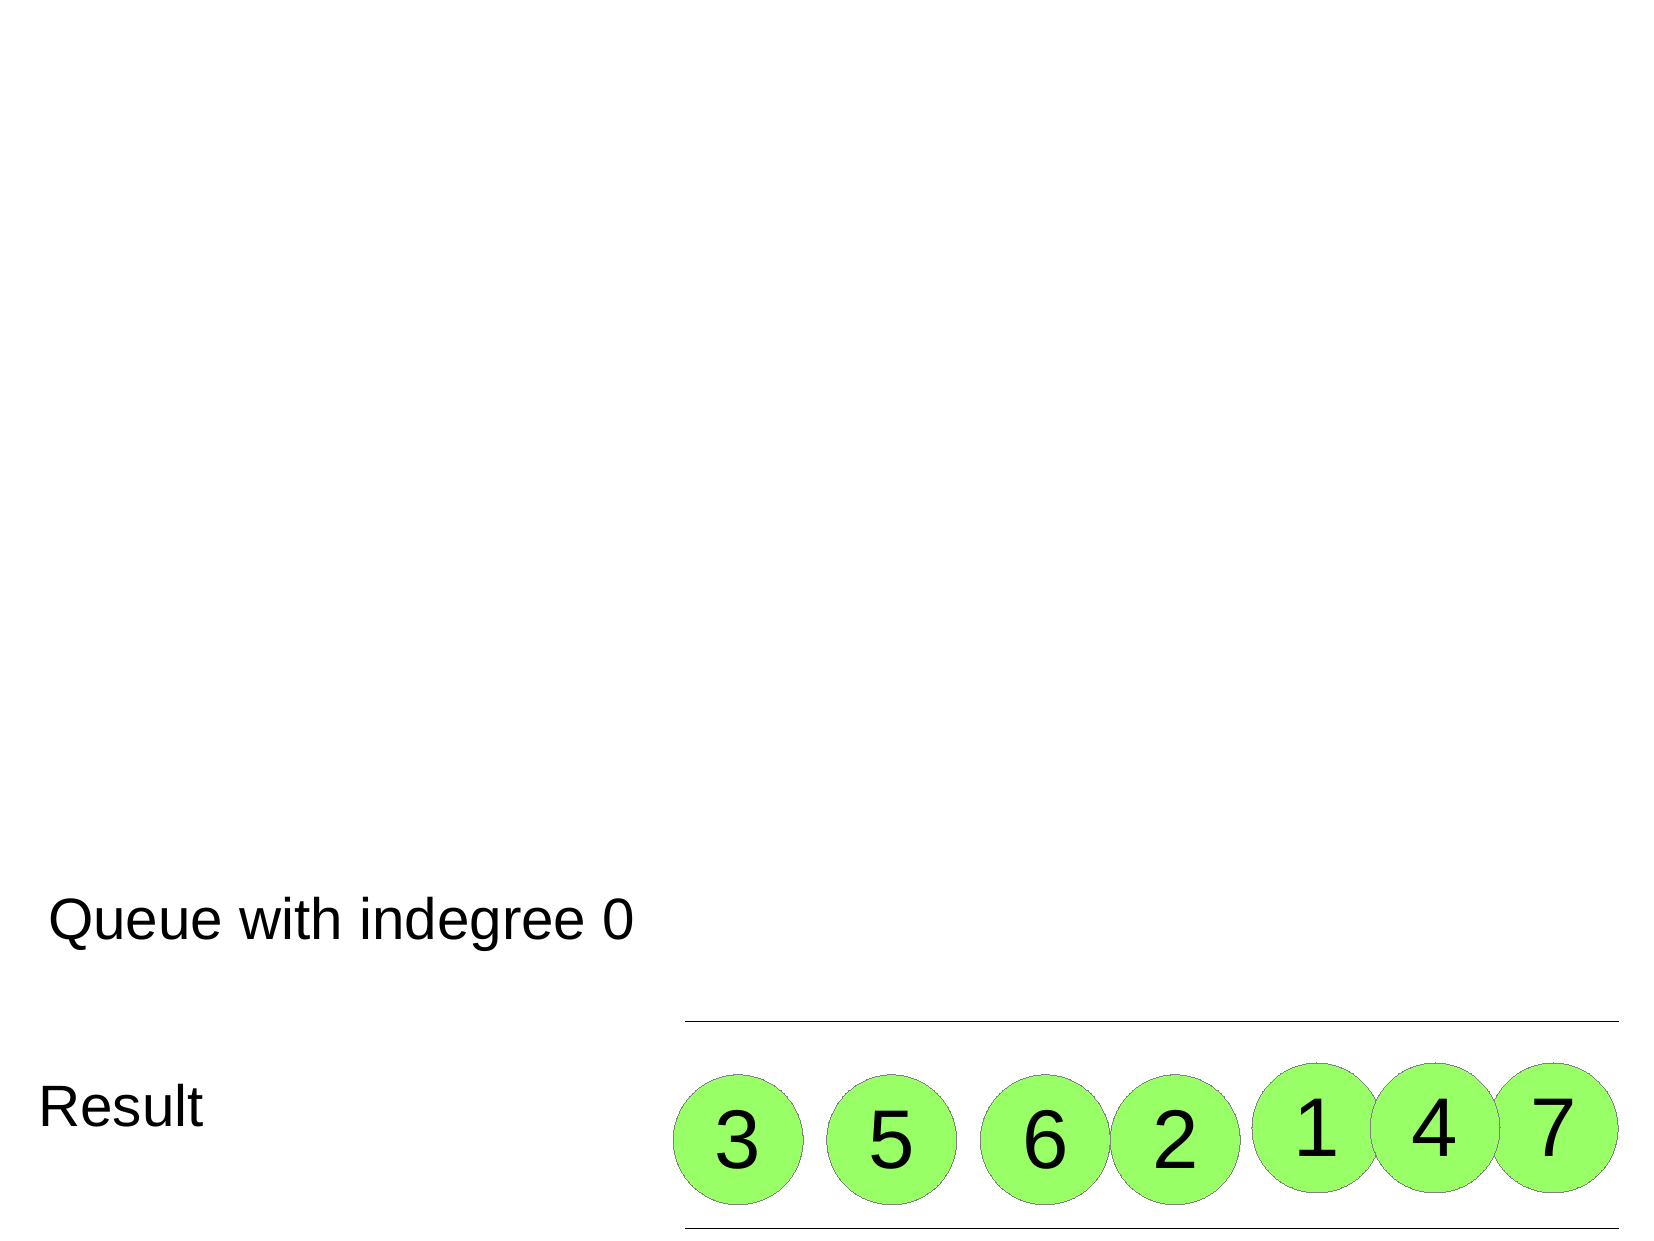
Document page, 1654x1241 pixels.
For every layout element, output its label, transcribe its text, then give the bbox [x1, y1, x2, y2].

text_box 4 [1370, 1062, 1501, 1193]
text_box 2 [1110, 1074, 1241, 1205]
text_box 7 [1494, 1062, 1619, 1193]
text_box 5 [826, 1074, 957, 1205]
text_box 1 [1251, 1062, 1376, 1193]
text_box Result [23, 1065, 219, 1146]
text_box 3 [673, 1074, 804, 1205]
text_box Queue with indegree 0 [33, 879, 650, 960]
text_box 6 [980, 1074, 1111, 1205]
